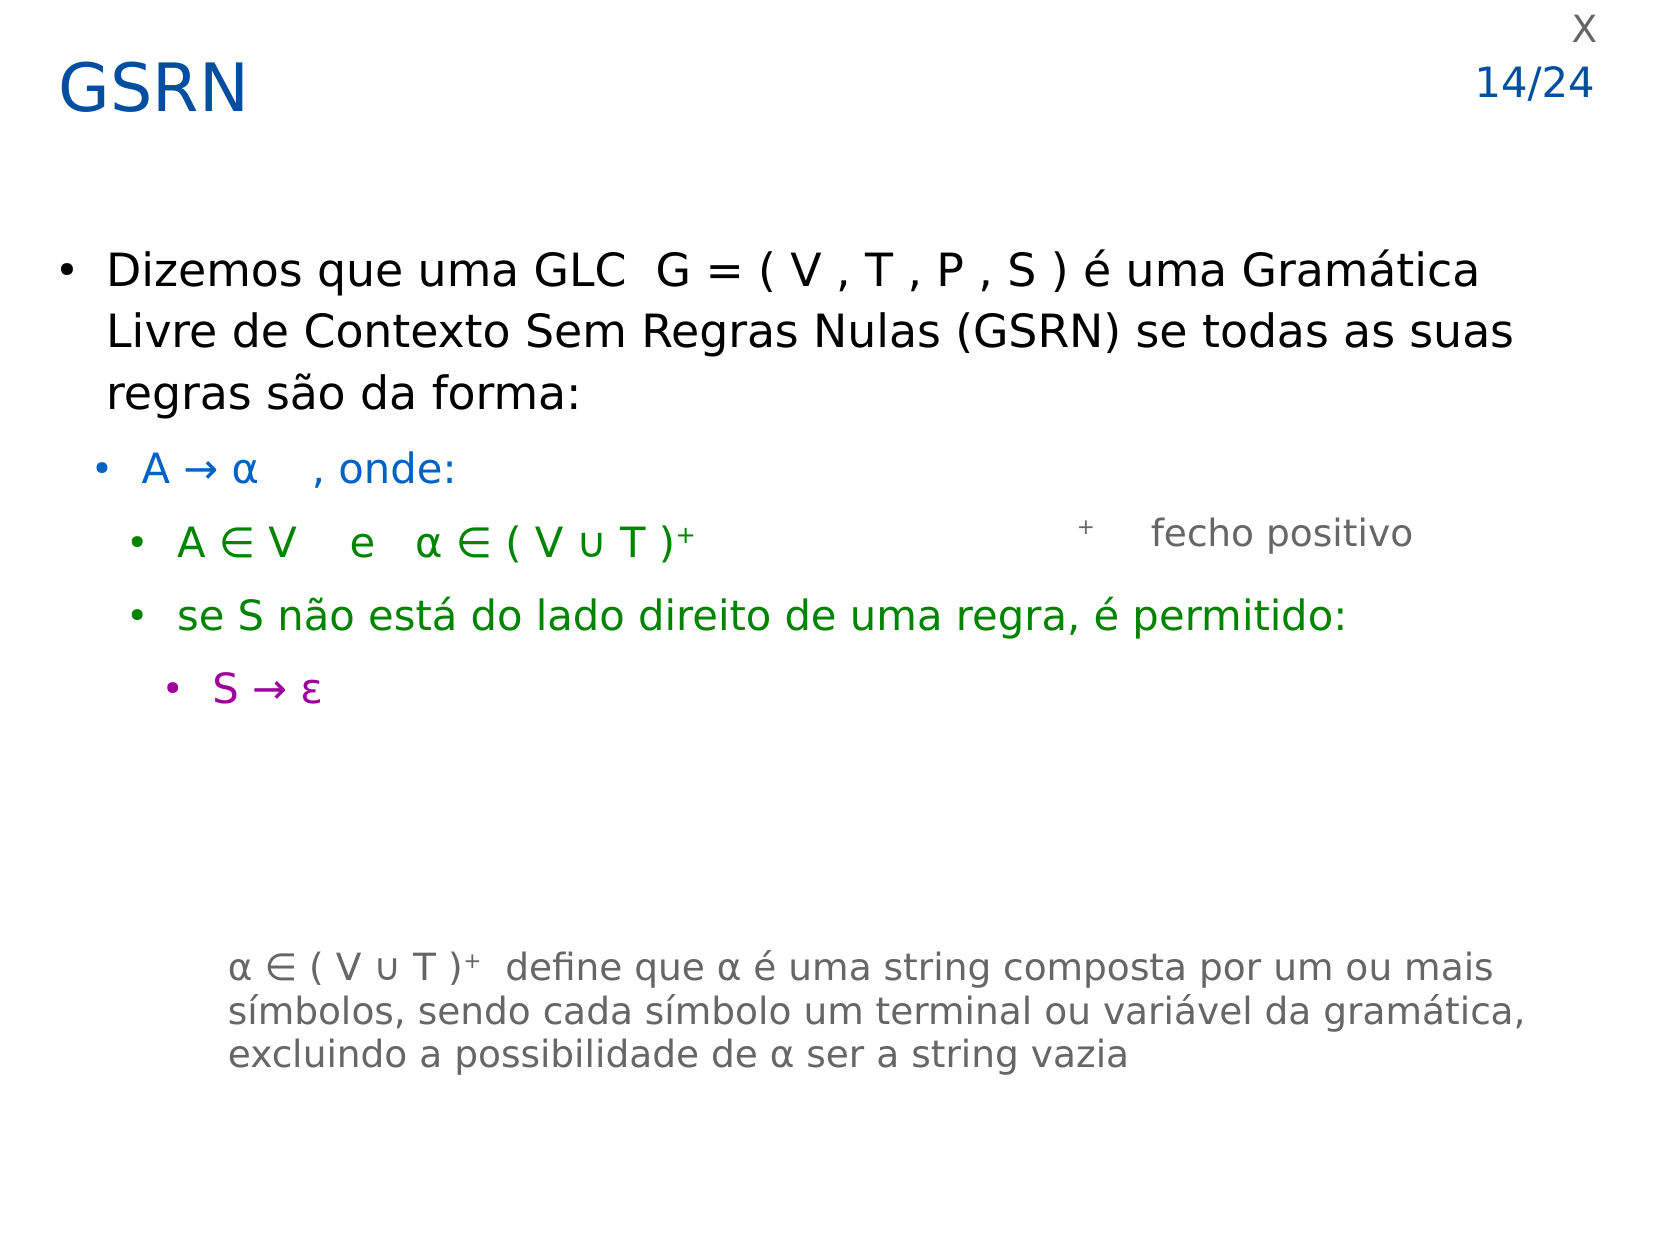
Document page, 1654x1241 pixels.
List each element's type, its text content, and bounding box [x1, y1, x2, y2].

title GSRN [59, 29, 1625, 148]
list Dizemos que uma GLC G = ( V , T , P , S ) é uma Gramática Livre de Contexto Sem Regras Nulas (GSRN) se todas as suas regras são da forma: A → α , onde: A ∈ V e α ∈ ( V ∪ T )+ se S não está do lado direito de uma regra, é permitido: S → ε [59, 236, 1595, 1182]
text_box + fecho positivo [1062, 504, 1441, 617]
text_box X [1375, 0, 1613, 64]
text_box α ∈ ( V ∪ T )+ define que α é uma string composta por um ou mais símbolos, sendo cada símbolo um terminal ou variável da gramática, excluindo a possibilidade de α ser a string vazia [213, 938, 1595, 1100]
